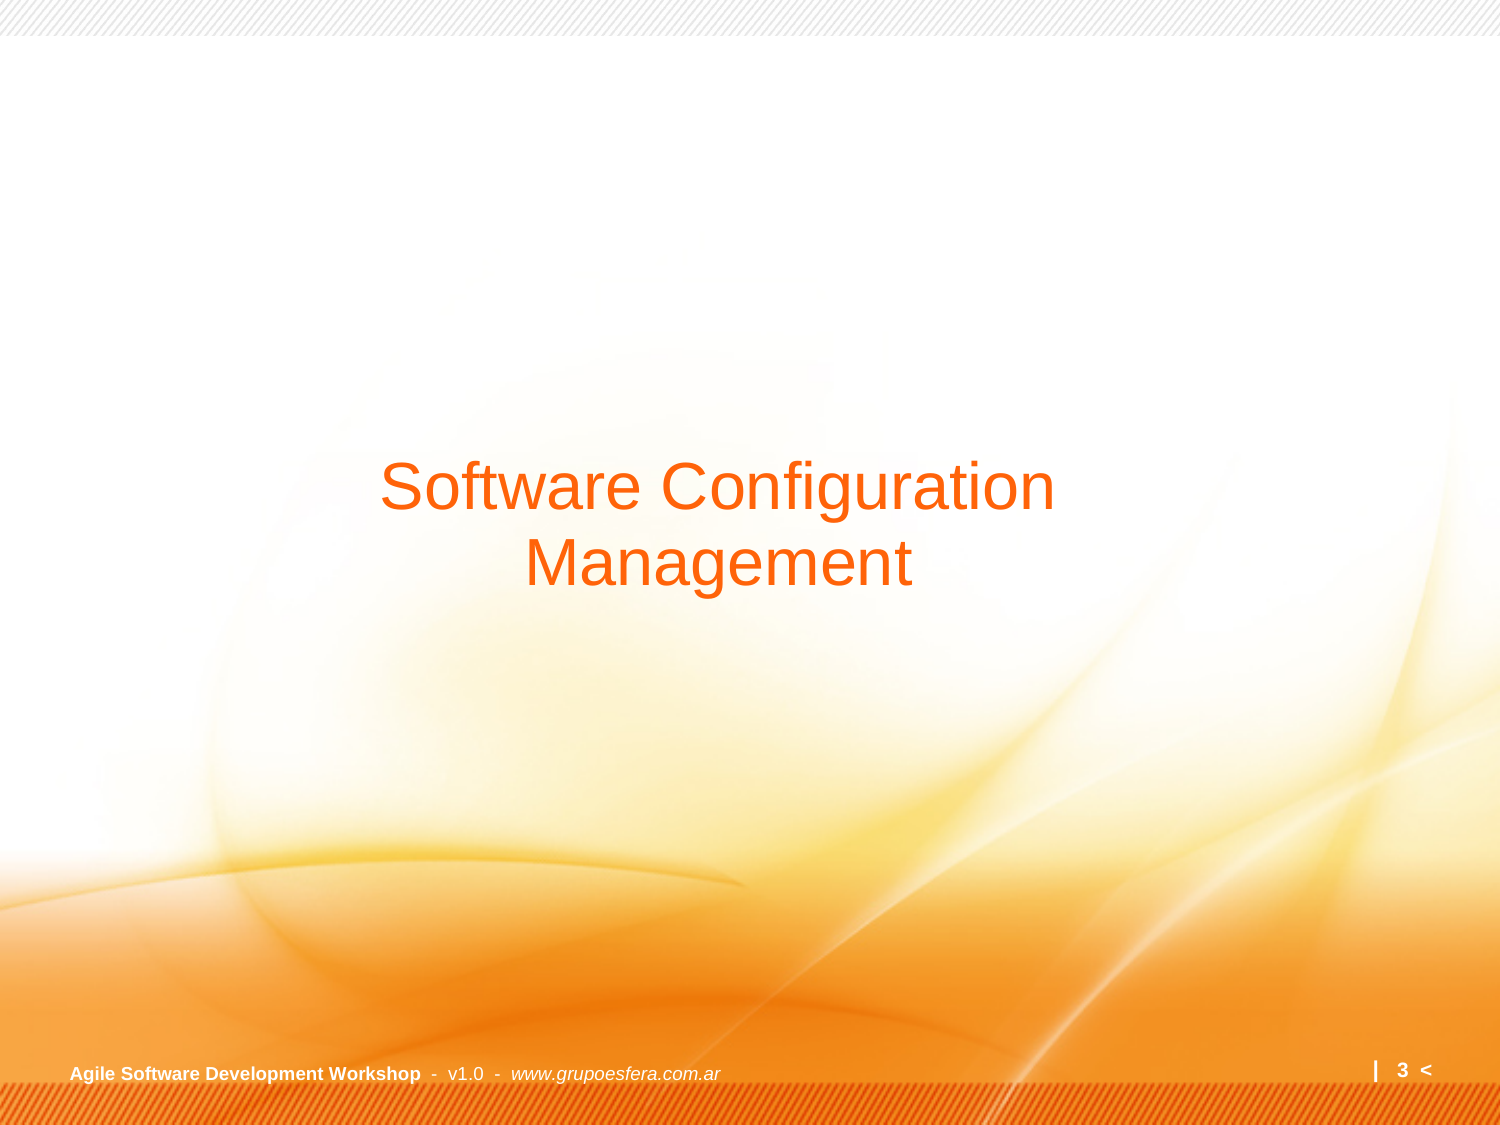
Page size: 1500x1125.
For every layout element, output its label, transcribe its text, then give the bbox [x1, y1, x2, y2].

picture [0, 0, 1500, 1125]
title Software Configuration Management [104, 448, 1333, 745]
